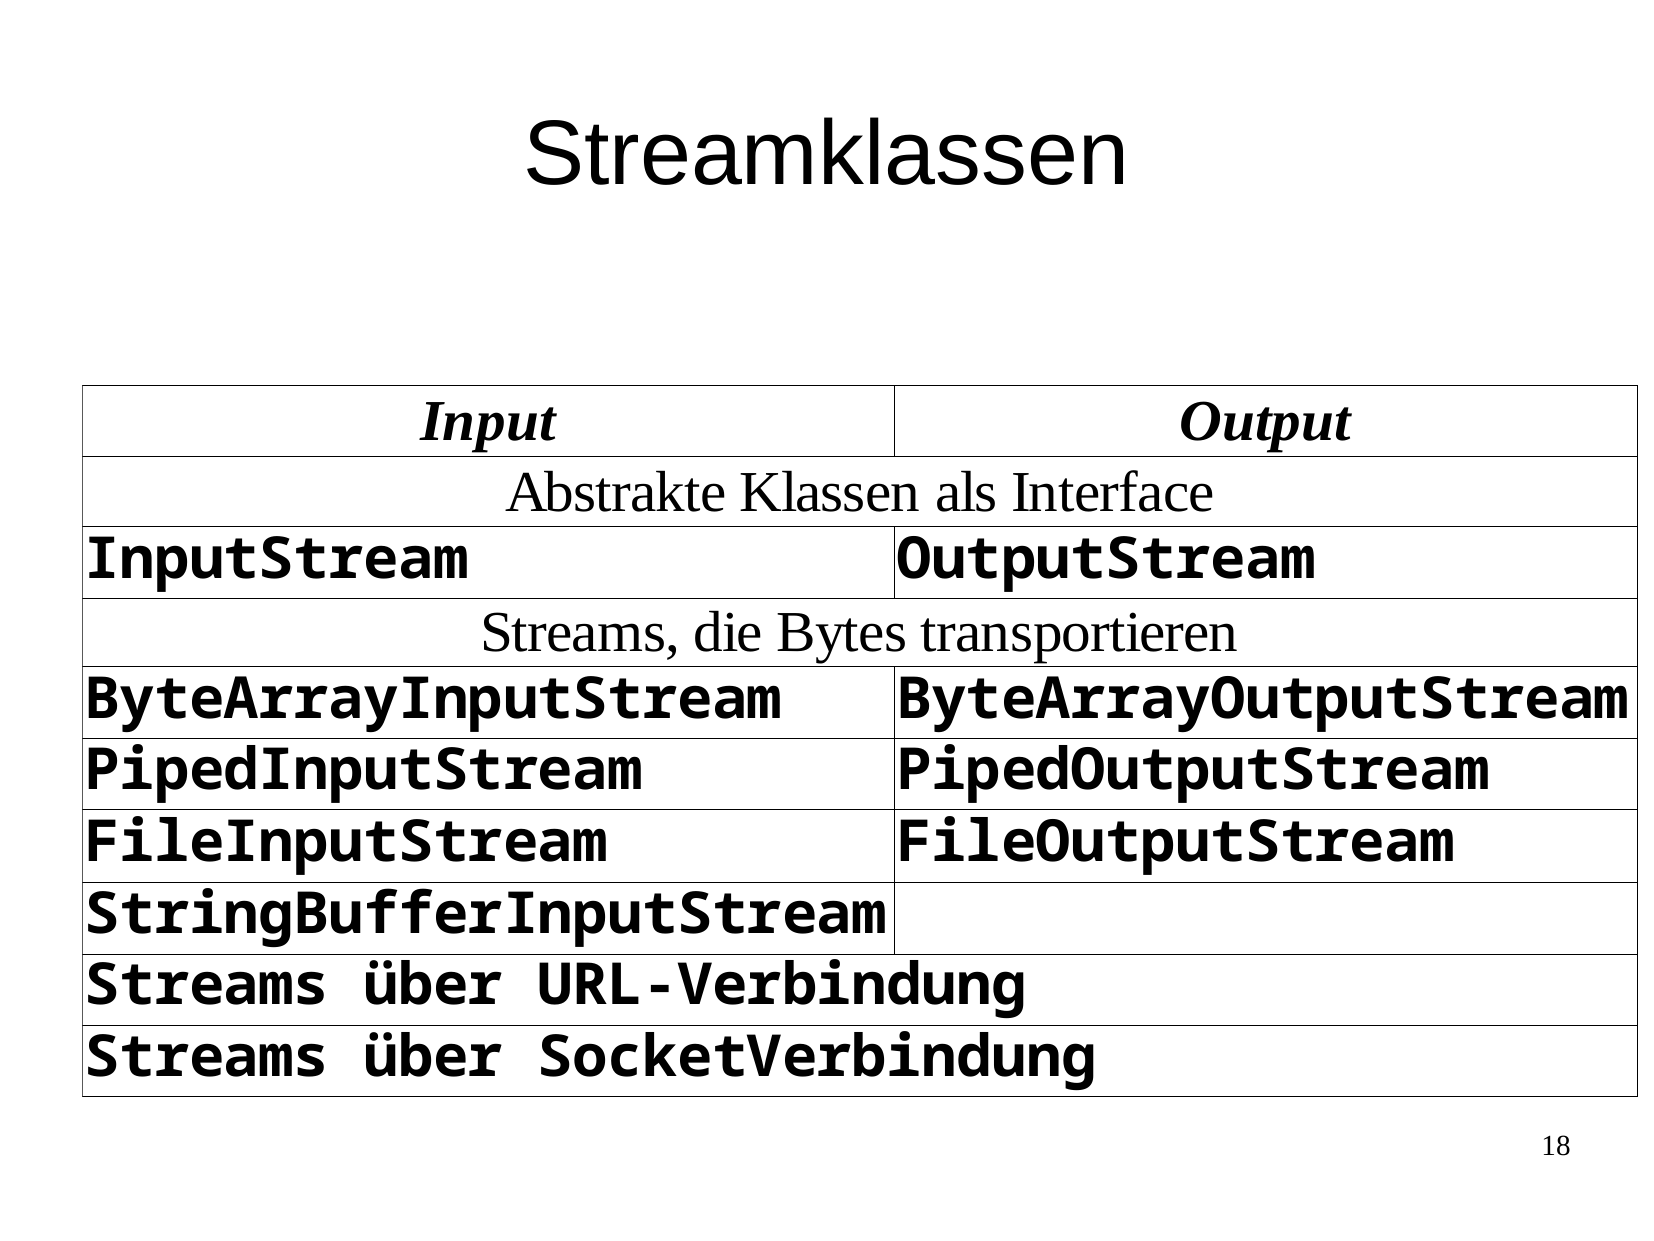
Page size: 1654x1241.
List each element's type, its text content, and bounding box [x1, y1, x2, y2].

chart [82, 385, 1640, 1204]
title Streamklassen [82, 56, 1571, 250]
